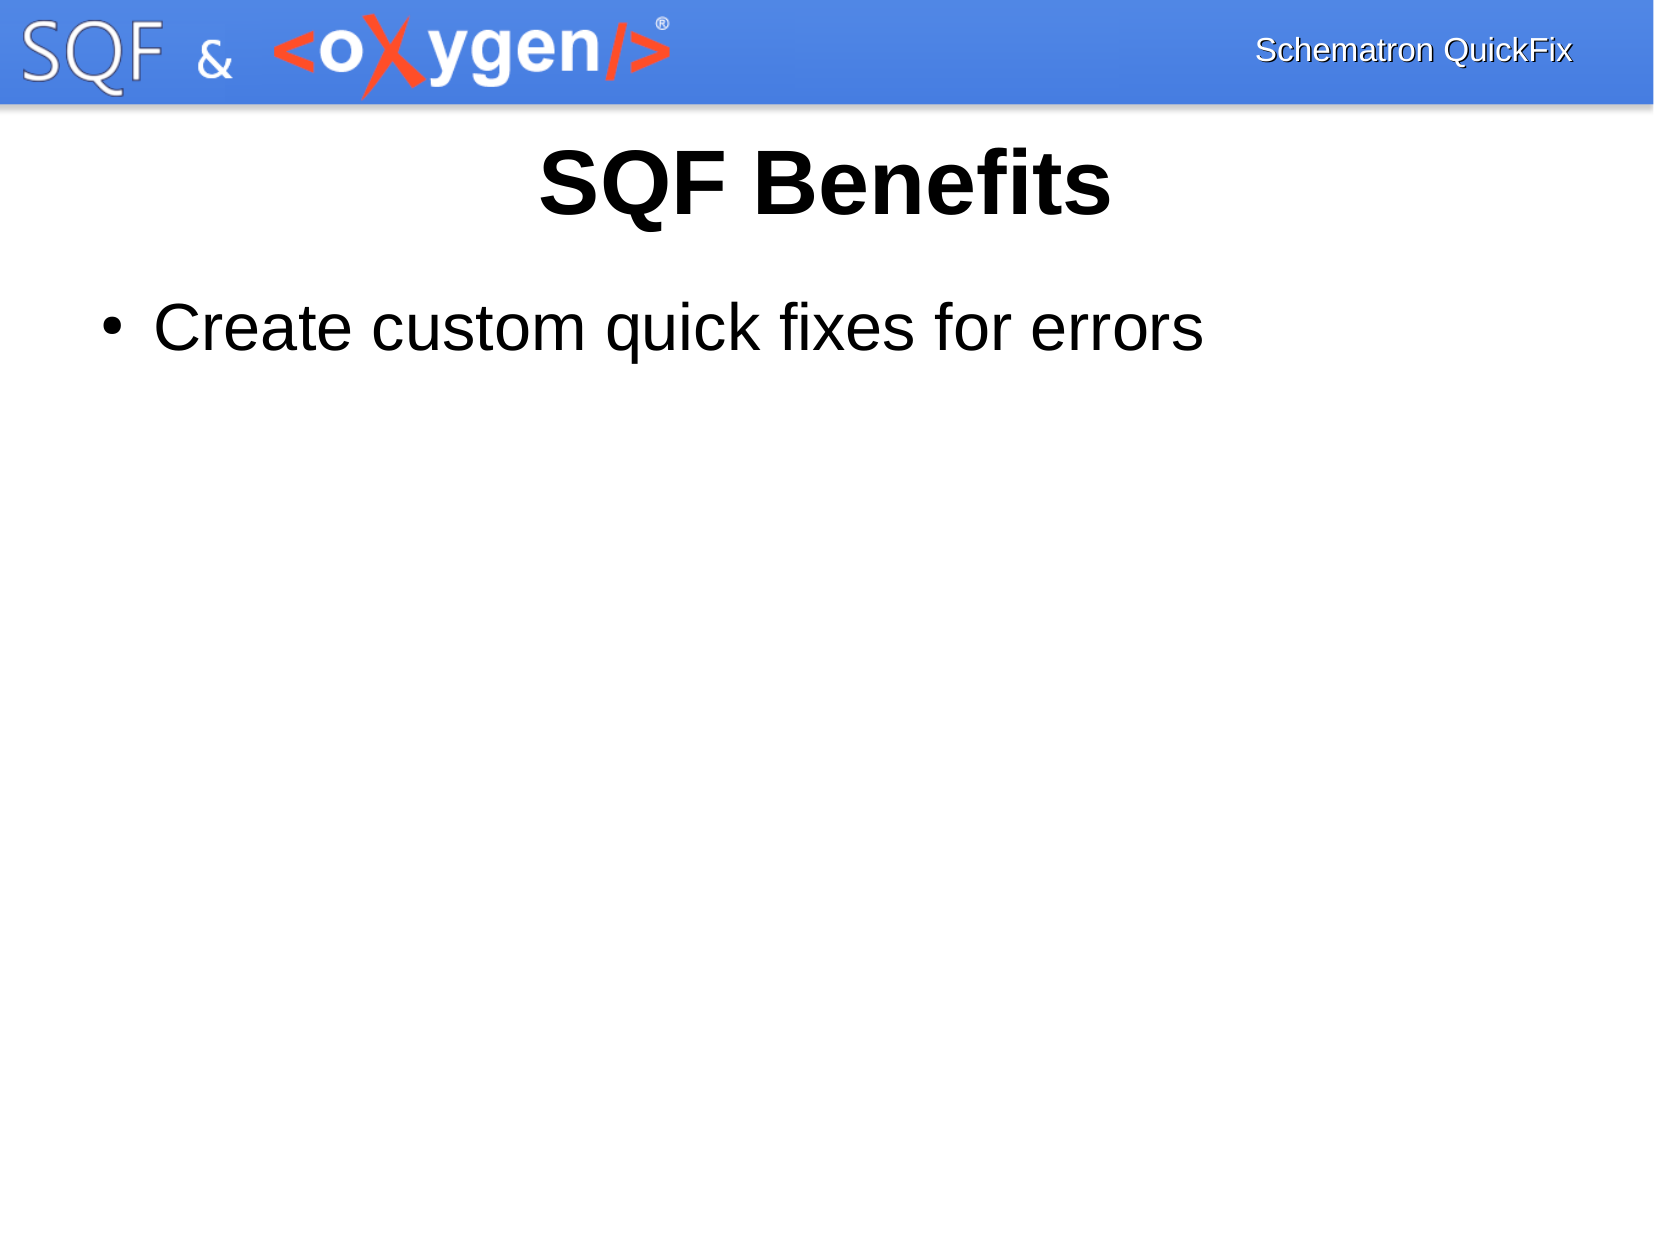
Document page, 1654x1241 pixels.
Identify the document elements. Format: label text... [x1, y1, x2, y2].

title SQF Benefits [82, 78, 1571, 287]
picture [0, 0, 1654, 118]
list Create custom quick fixes for errors [82, 290, 1571, 1152]
